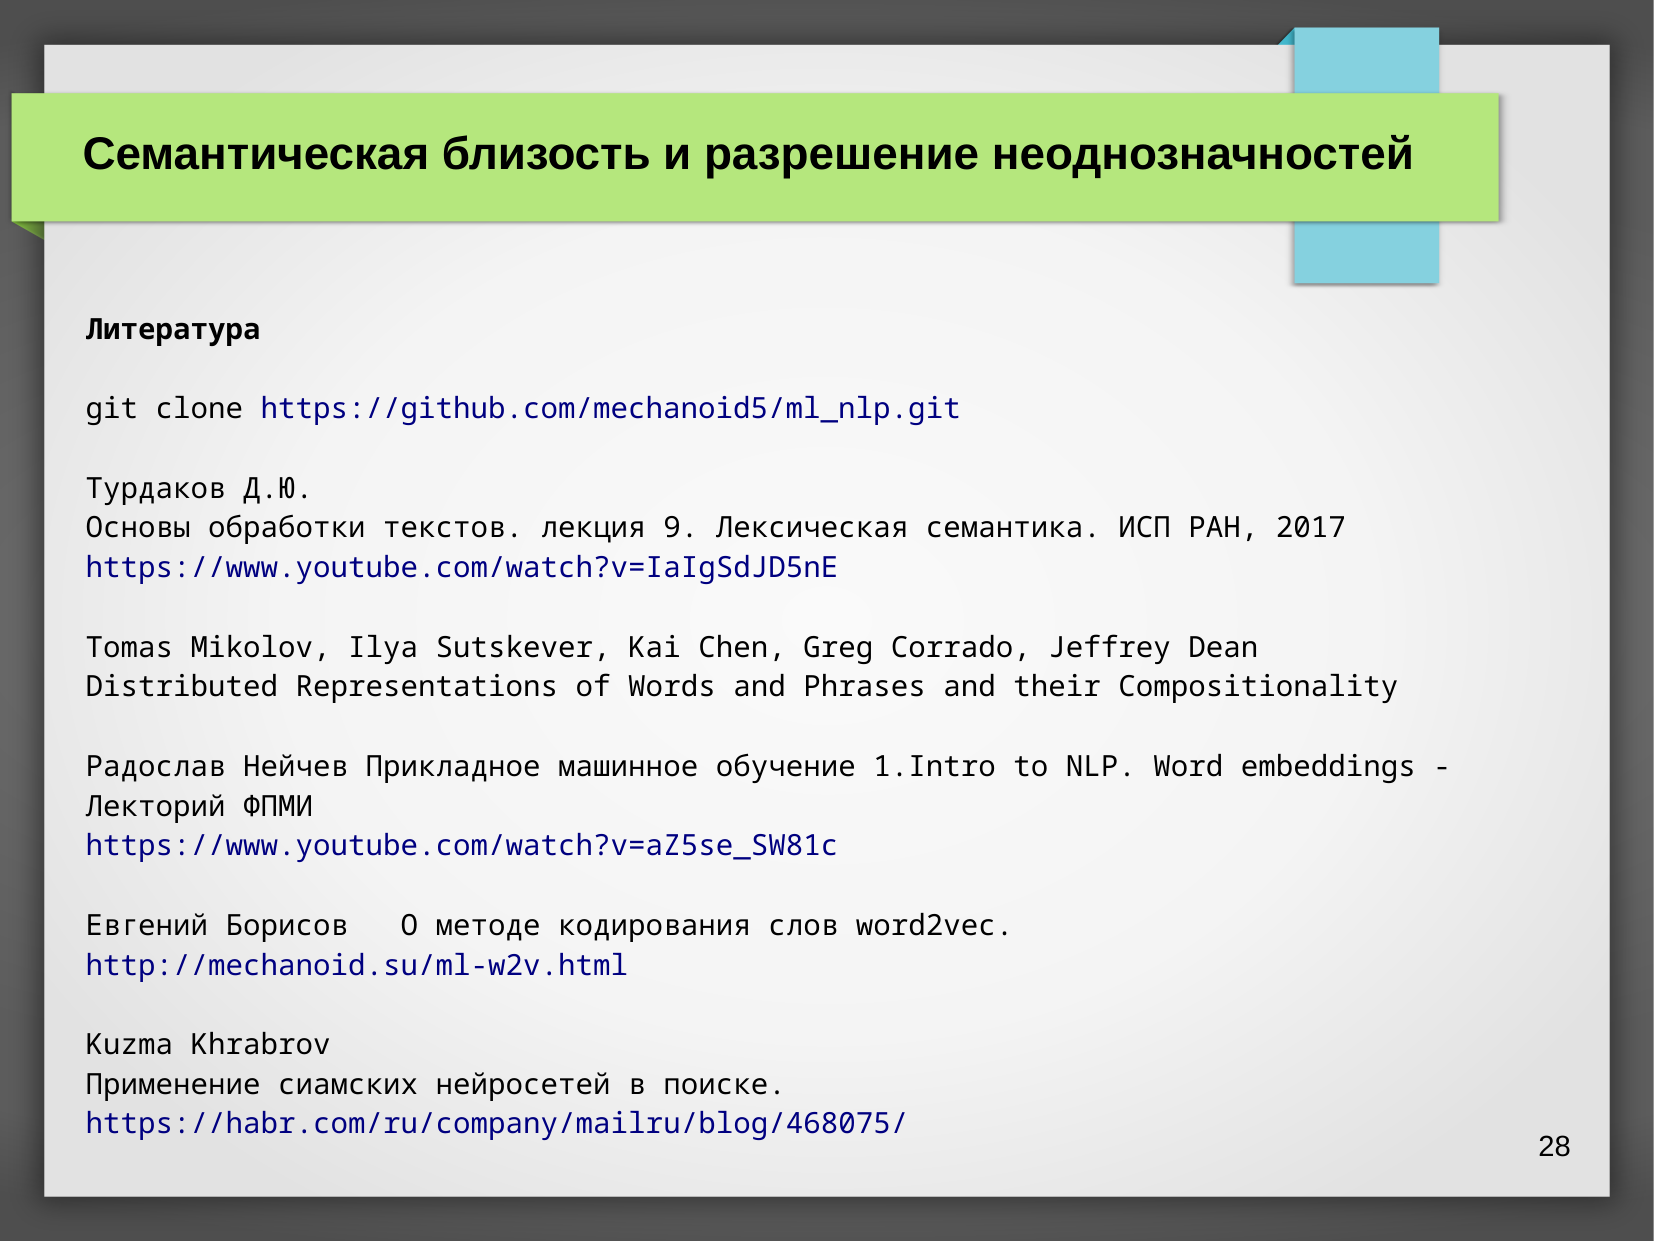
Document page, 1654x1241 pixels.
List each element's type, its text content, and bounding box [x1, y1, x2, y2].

picture [0, 0, 1654, 1241]
text_box Литература git clone https://github.com/mechanoid5/ml_nlp.git Турдаков Д.Ю. Основы обработки текстов. лекция 9. Лексическая семантика. ИСП РАН, 2017 https://www.youtube.com/watch?v=IaIgSdJD5nE Tomas Mikolov, Ilya Sutskever, Kai Chen, Greg Corrado, Jeffrey Dean Distributed Representations of Words and Phrases and their Compositionality Радослав Нейчев Прикладное машинное обучение 1.Intro to NLP. Word embeddings - Лекторий ФПМИ https://www.youtube.com/watch?v=aZ5se_SW81c Евгений Борисов О методе кодирования слов word2vec. http://mechanoid.su/ml-w2v.html Kuzma Khrabrov Применение сиамских нейросетей в поиске. https://habr.com/ru/company/mailru/blog/468075/ [70, 300, 1571, 1105]
title Семантическая близость и разрешение неоднозначностей [82, 121, 1489, 187]
